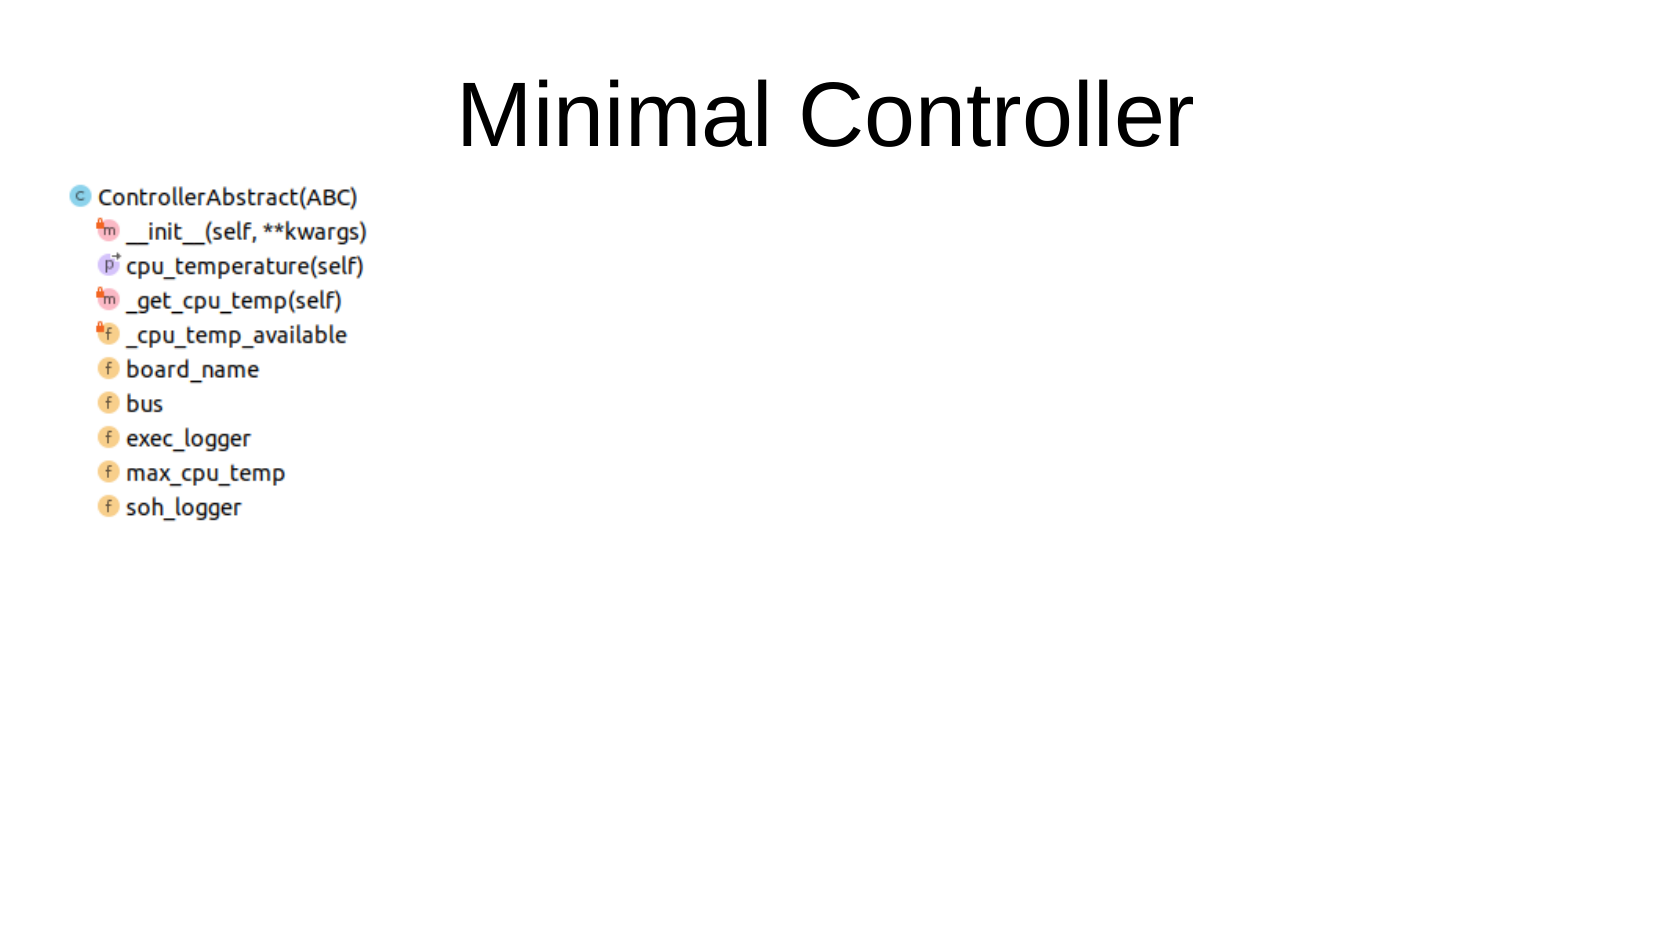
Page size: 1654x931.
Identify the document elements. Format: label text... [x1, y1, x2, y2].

picture [62, 182, 451, 526]
title Minimal Controller [82, 37, 1571, 193]
